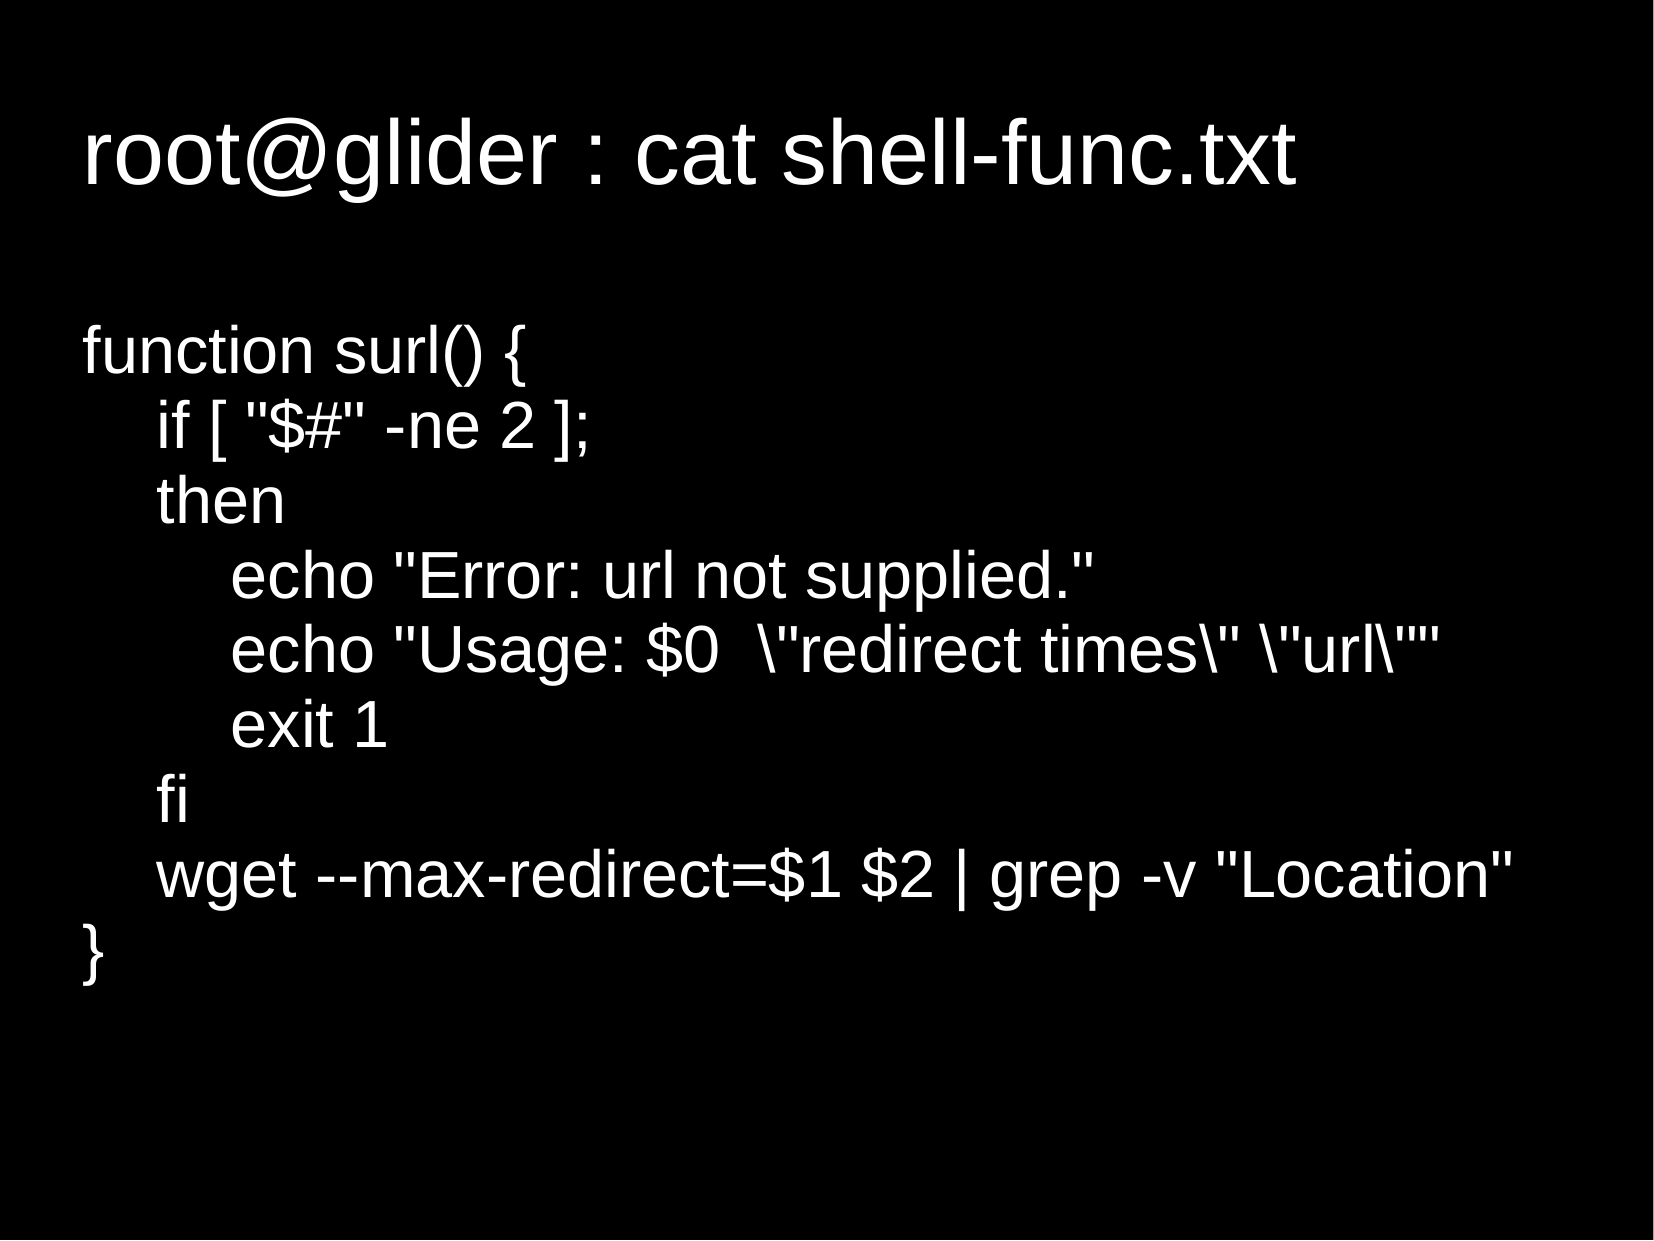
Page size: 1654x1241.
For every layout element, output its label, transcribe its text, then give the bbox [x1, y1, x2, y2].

subtitle function surl() { if [ "$#" -ne 2 ]; then echo "Error: url not supplied." echo "Usage: $0 \"redirect times\" \"url\"" exit 1 fi wget --max-redirect=$1 $2 | grep -v "Location" } [82, 290, 1571, 1010]
title root@glider : cat shell-func.txt [82, 49, 1571, 257]
